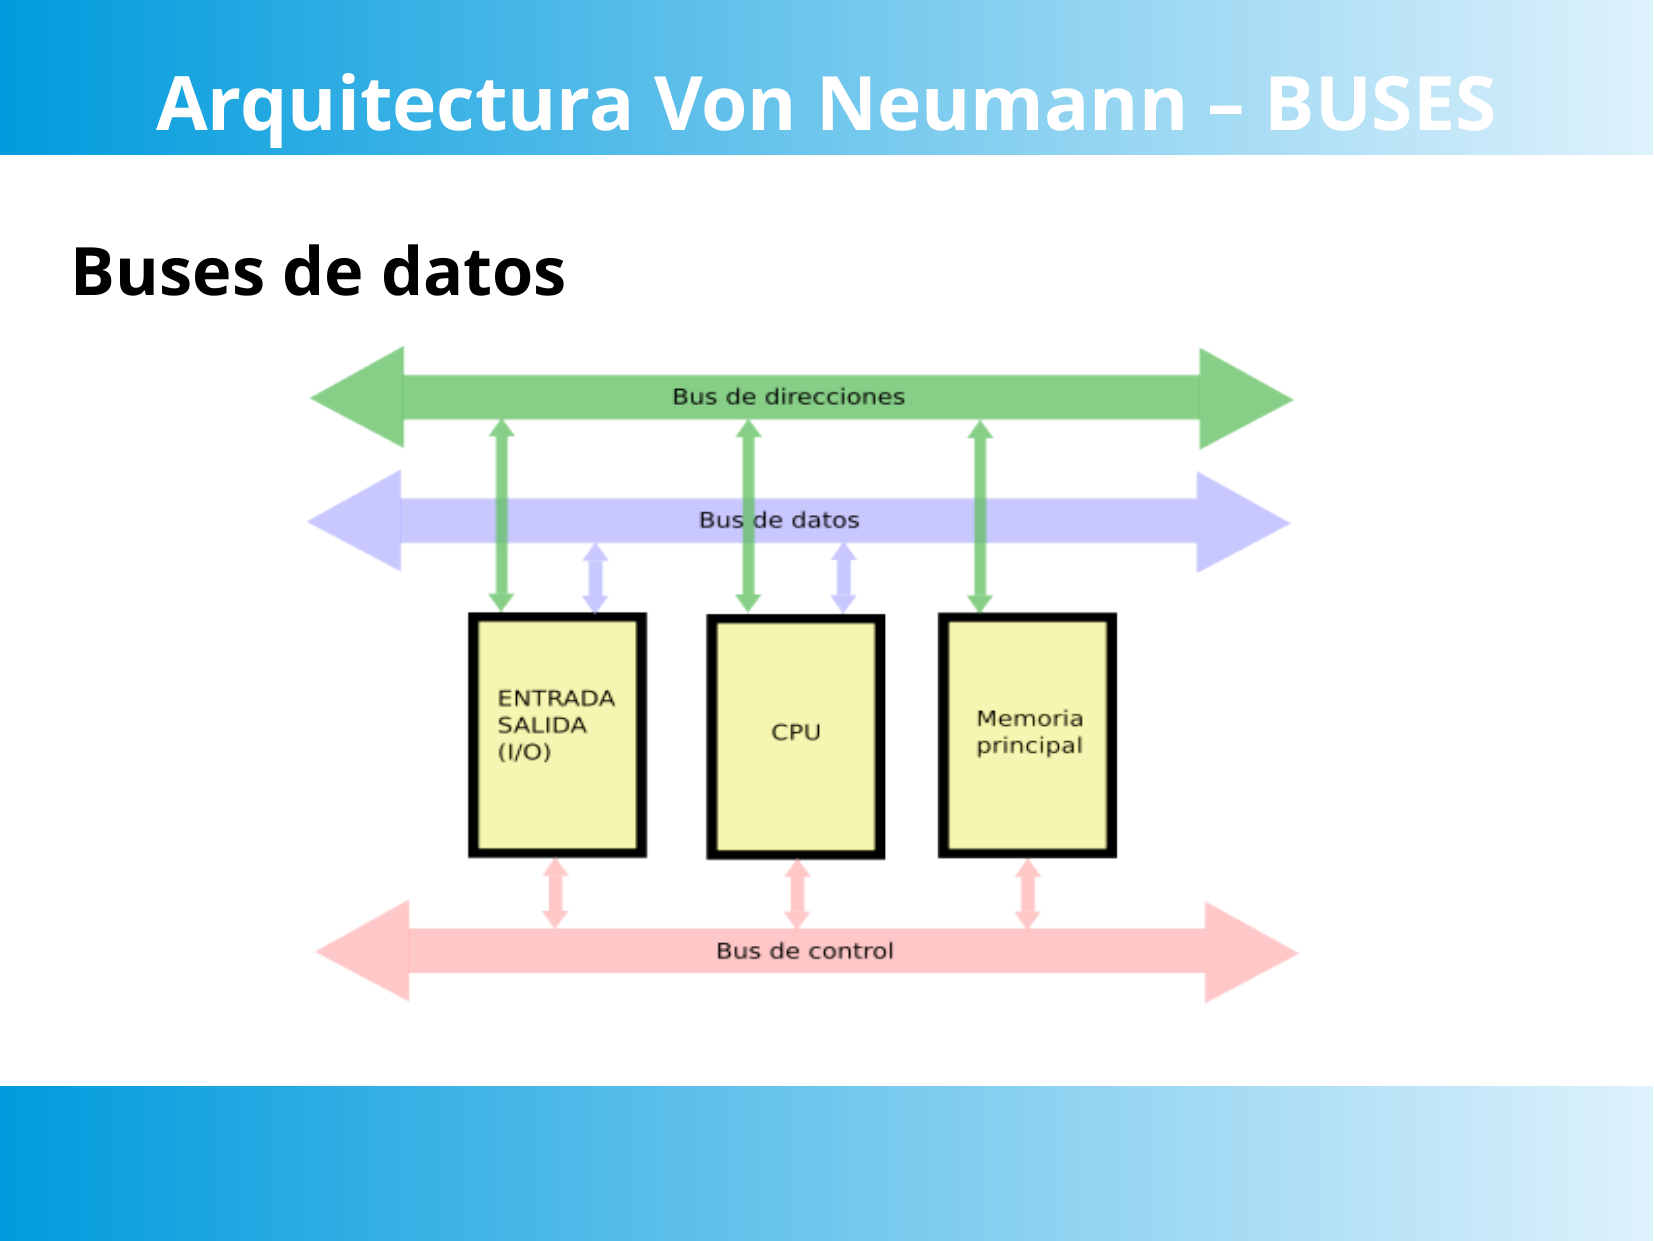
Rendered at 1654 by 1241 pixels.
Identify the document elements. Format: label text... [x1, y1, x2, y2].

title Arquitectura Von Neumann – BUSES [0, 0, 1654, 205]
list Buses de datos [70, 224, 1465, 1075]
picture [307, 346, 1300, 1004]
